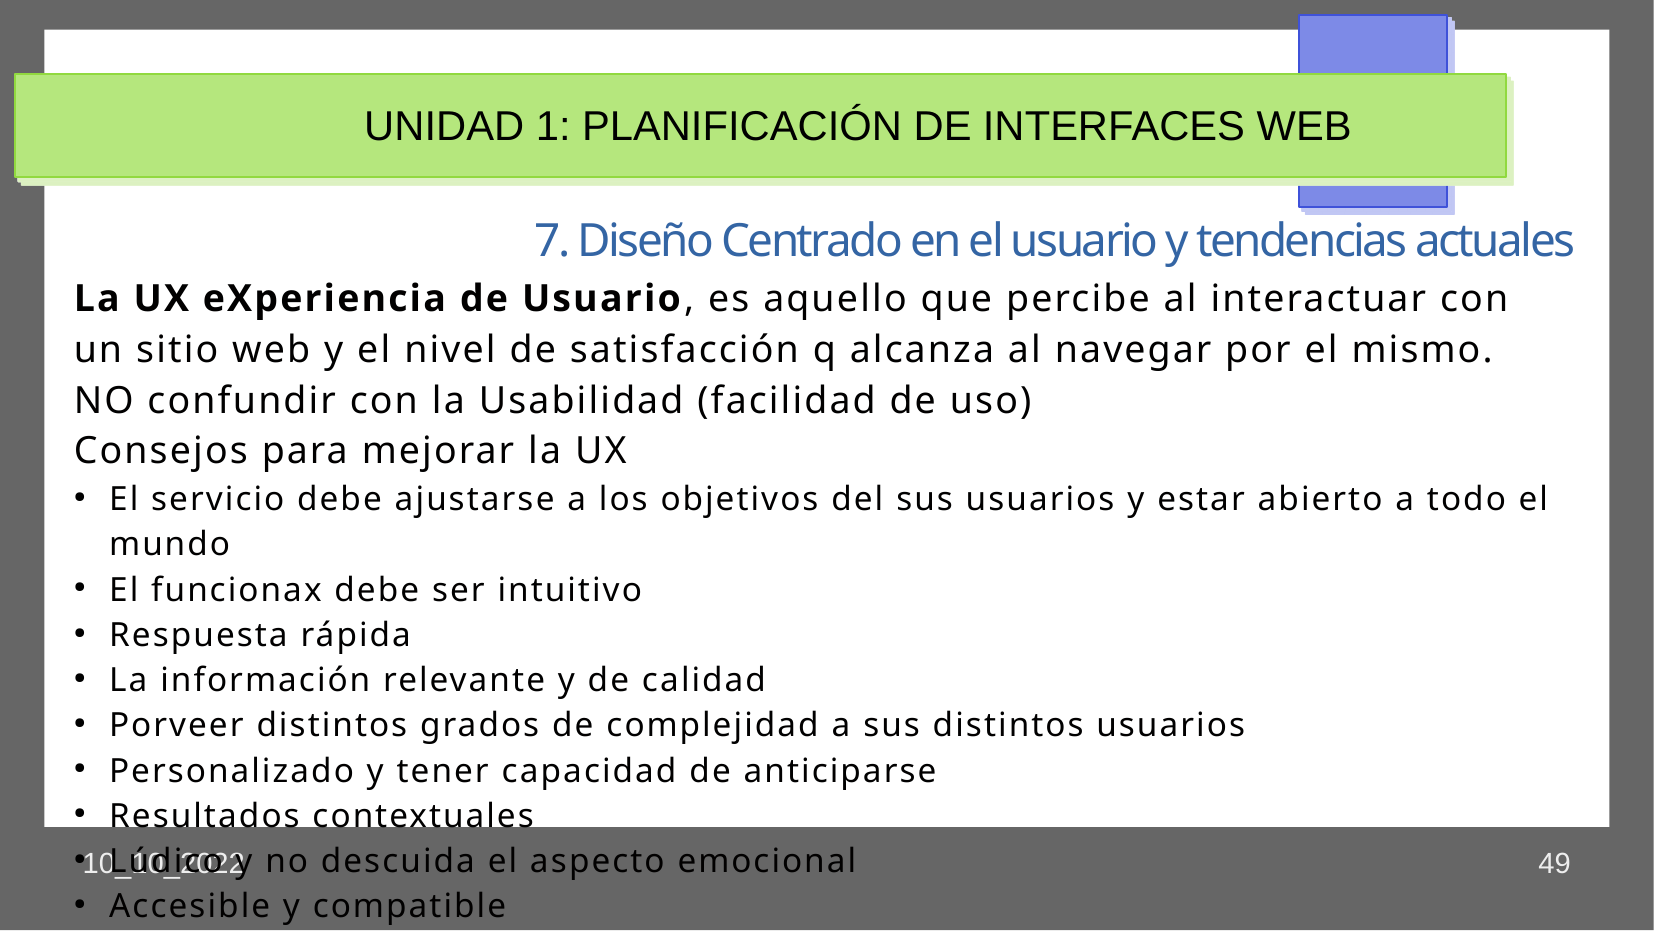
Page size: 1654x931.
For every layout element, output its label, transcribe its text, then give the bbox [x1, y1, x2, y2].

text_box 7. Diseño Centrado en el usuario y tendencias actuales [58, 206, 1595, 841]
title UNIDAD 1: PLANIFICACIÓN DE INTERFACES WEB [29, 73, 1447, 178]
text_box La UX eXperiencia de Usuario, es aquello que percibe al interactuar con un sitio web y el nivel de satisfacción q alcanza al navegar por el mismo. NO confundir con la Usabilidad (facilidad de uso) Consejos para mejorar la UX El servicio debe ajustarse a los objetivos del sus usuarios y estar abierto a todo el mundo El funcionax debe ser intuitivo Respuesta rápida La información relevante y de calidad Porveer distintos grados de complejidad a sus distintos usuarios Personalizado y tener capacidad de anticiparse Resultados contextuales Lúdico y no descuida el aspecto emocional Accesible y compatible [59, 263, 1572, 842]
